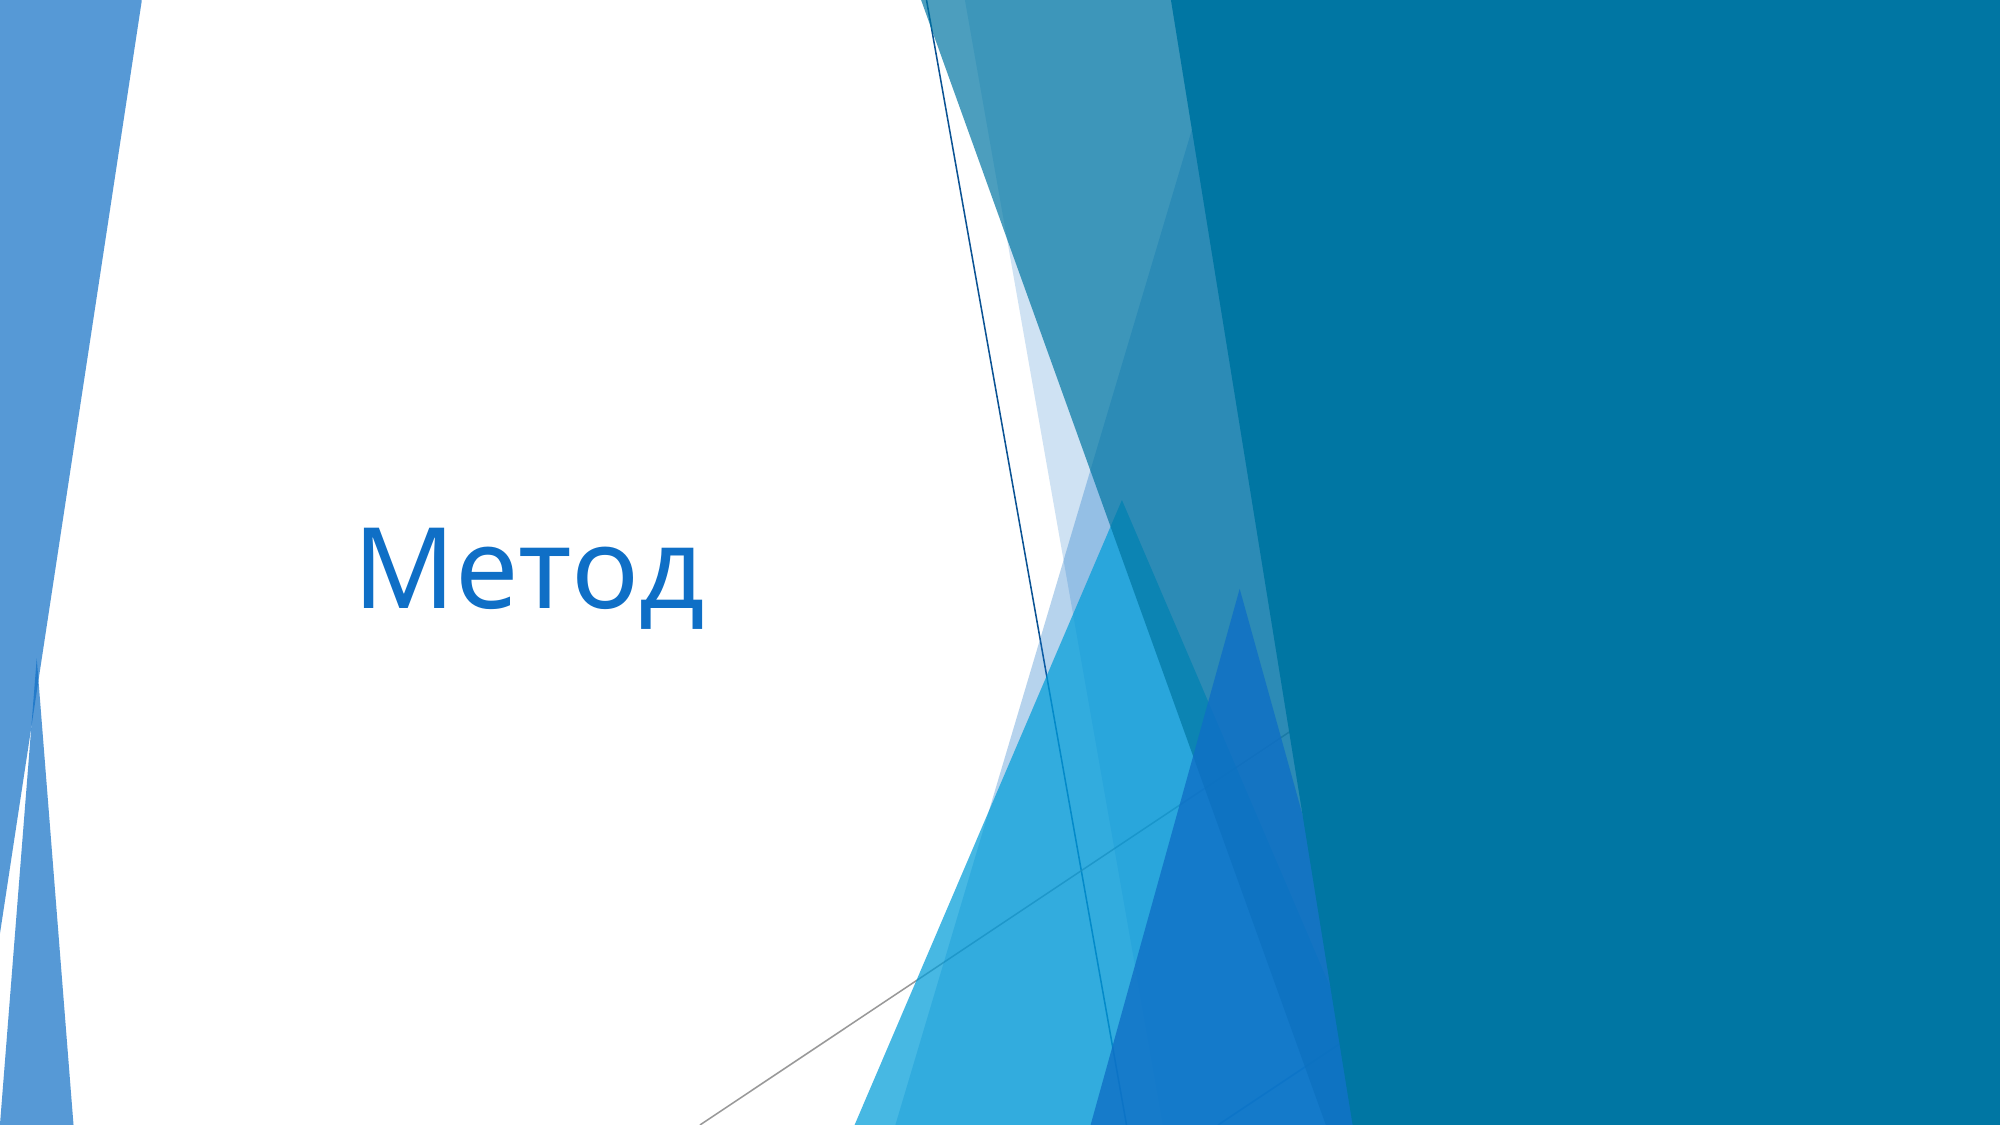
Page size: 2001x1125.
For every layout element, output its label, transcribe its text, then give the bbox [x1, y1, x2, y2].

text_box [854, 0, 2000, 1125]
text_box [0, 0, 142, 934]
title Метод [111, 210, 948, 917]
